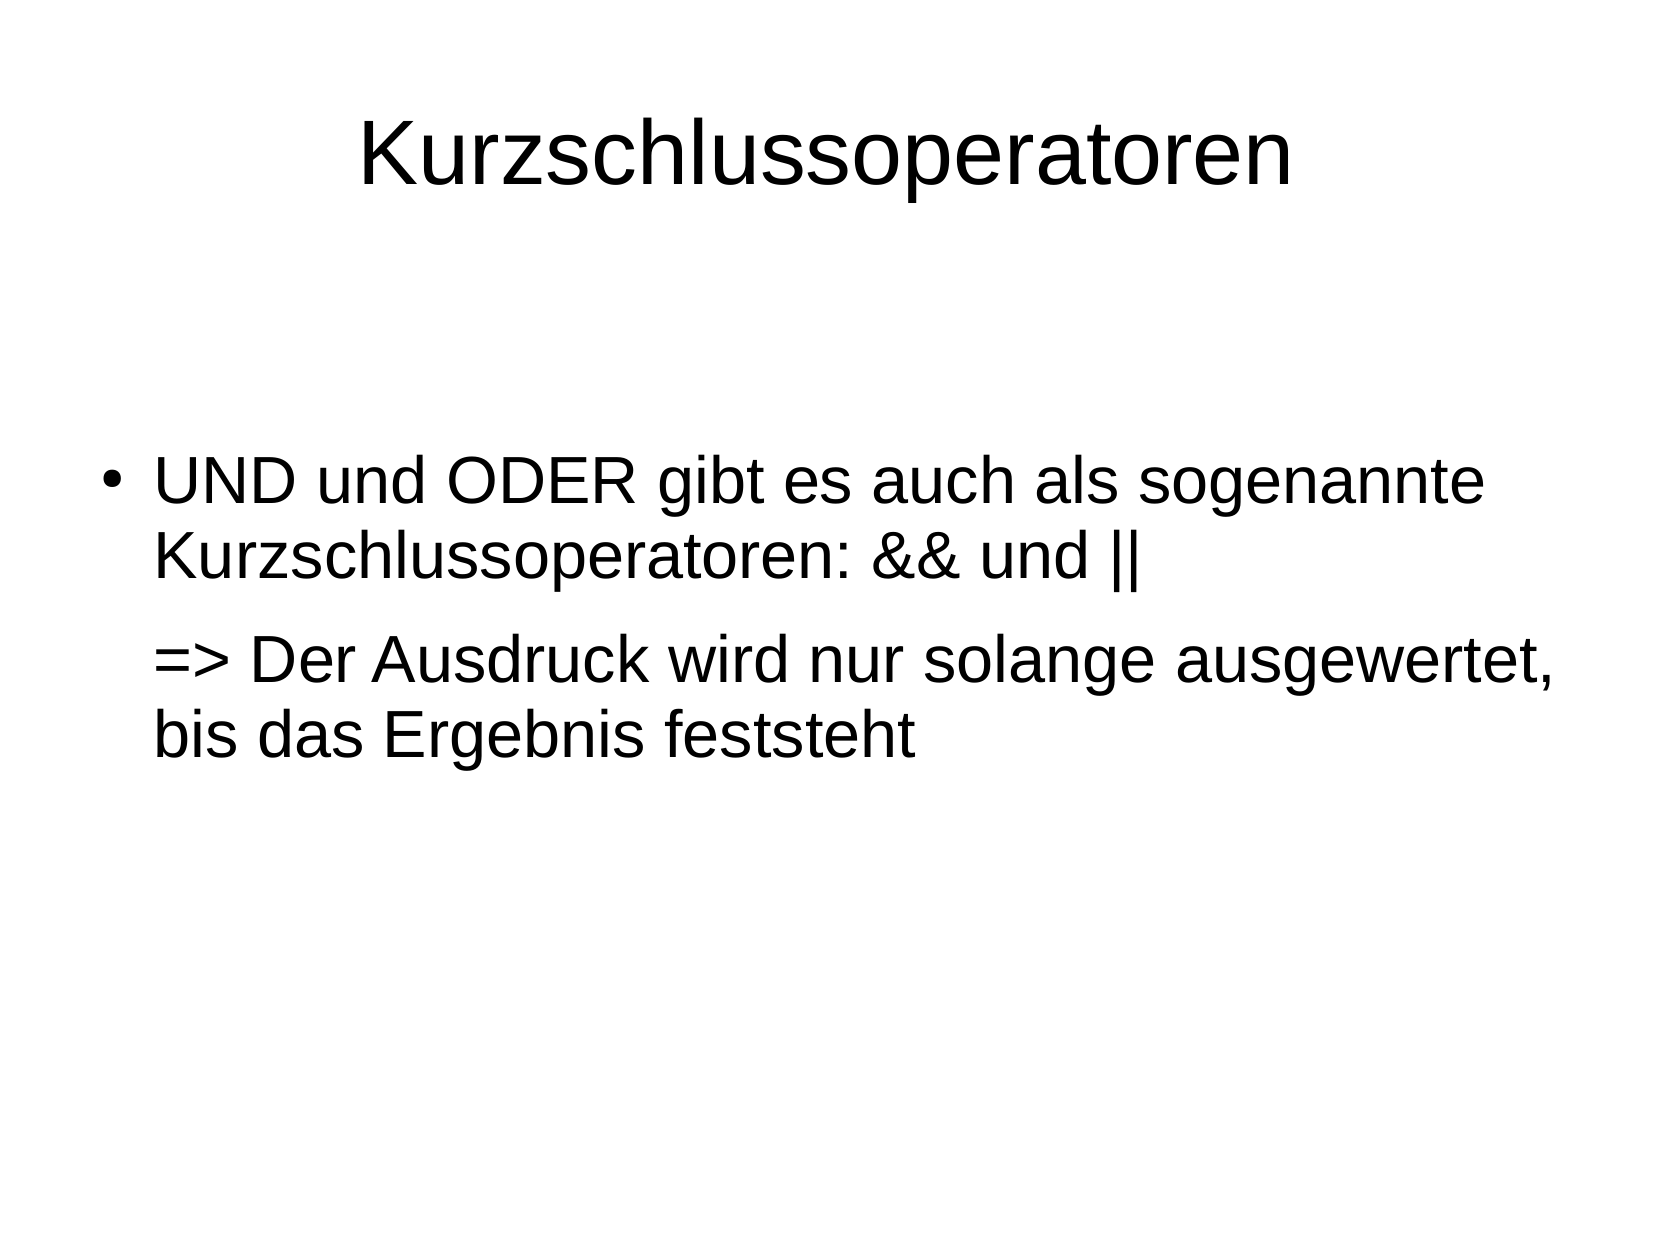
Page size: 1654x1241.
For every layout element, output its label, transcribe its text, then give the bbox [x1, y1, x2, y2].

title Kurzschlussoperatoren [82, 49, 1571, 257]
list UND und ODER gibt es auch als sogenannte Kurzschlussoperatoren: && und || => Der Ausdruck wird nur solange ausgewertet, bis das Ergebnis feststeht [82, 442, 1571, 1109]
